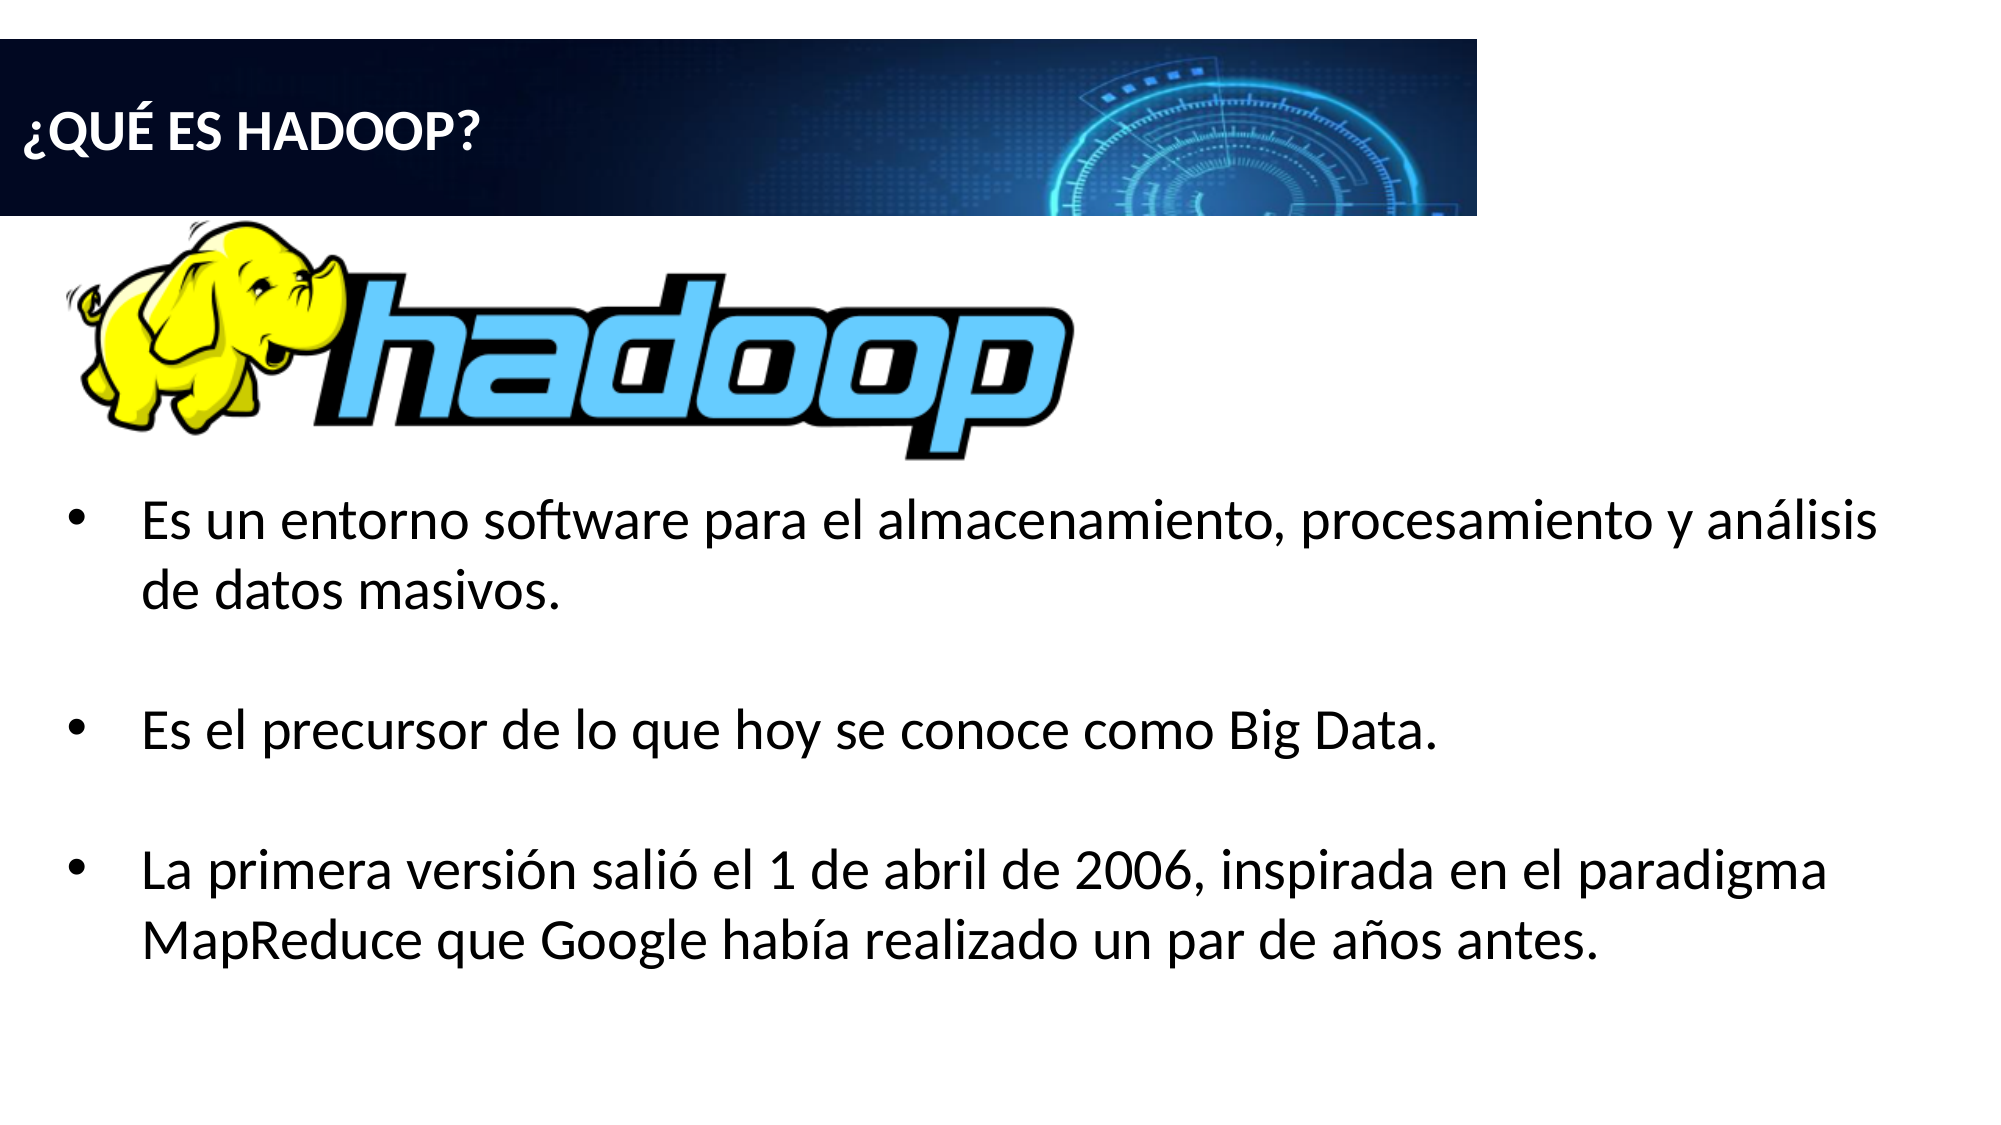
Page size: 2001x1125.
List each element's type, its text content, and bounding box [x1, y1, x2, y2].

picture [0, 39, 1477, 475]
text_box ¿QUÉ ES HADOOP? [6, 84, 498, 170]
text_box Es un entorno software para el almacenamiento, procesamiento y análisis de datos masivos. Es el precursor de lo que hoy se conoce como Big Data. La primera versión salió el 1 de abril de 2006, inspirada en el paradigma MapReduce que Google había realizado un par de años antes. [51, 474, 1965, 1049]
